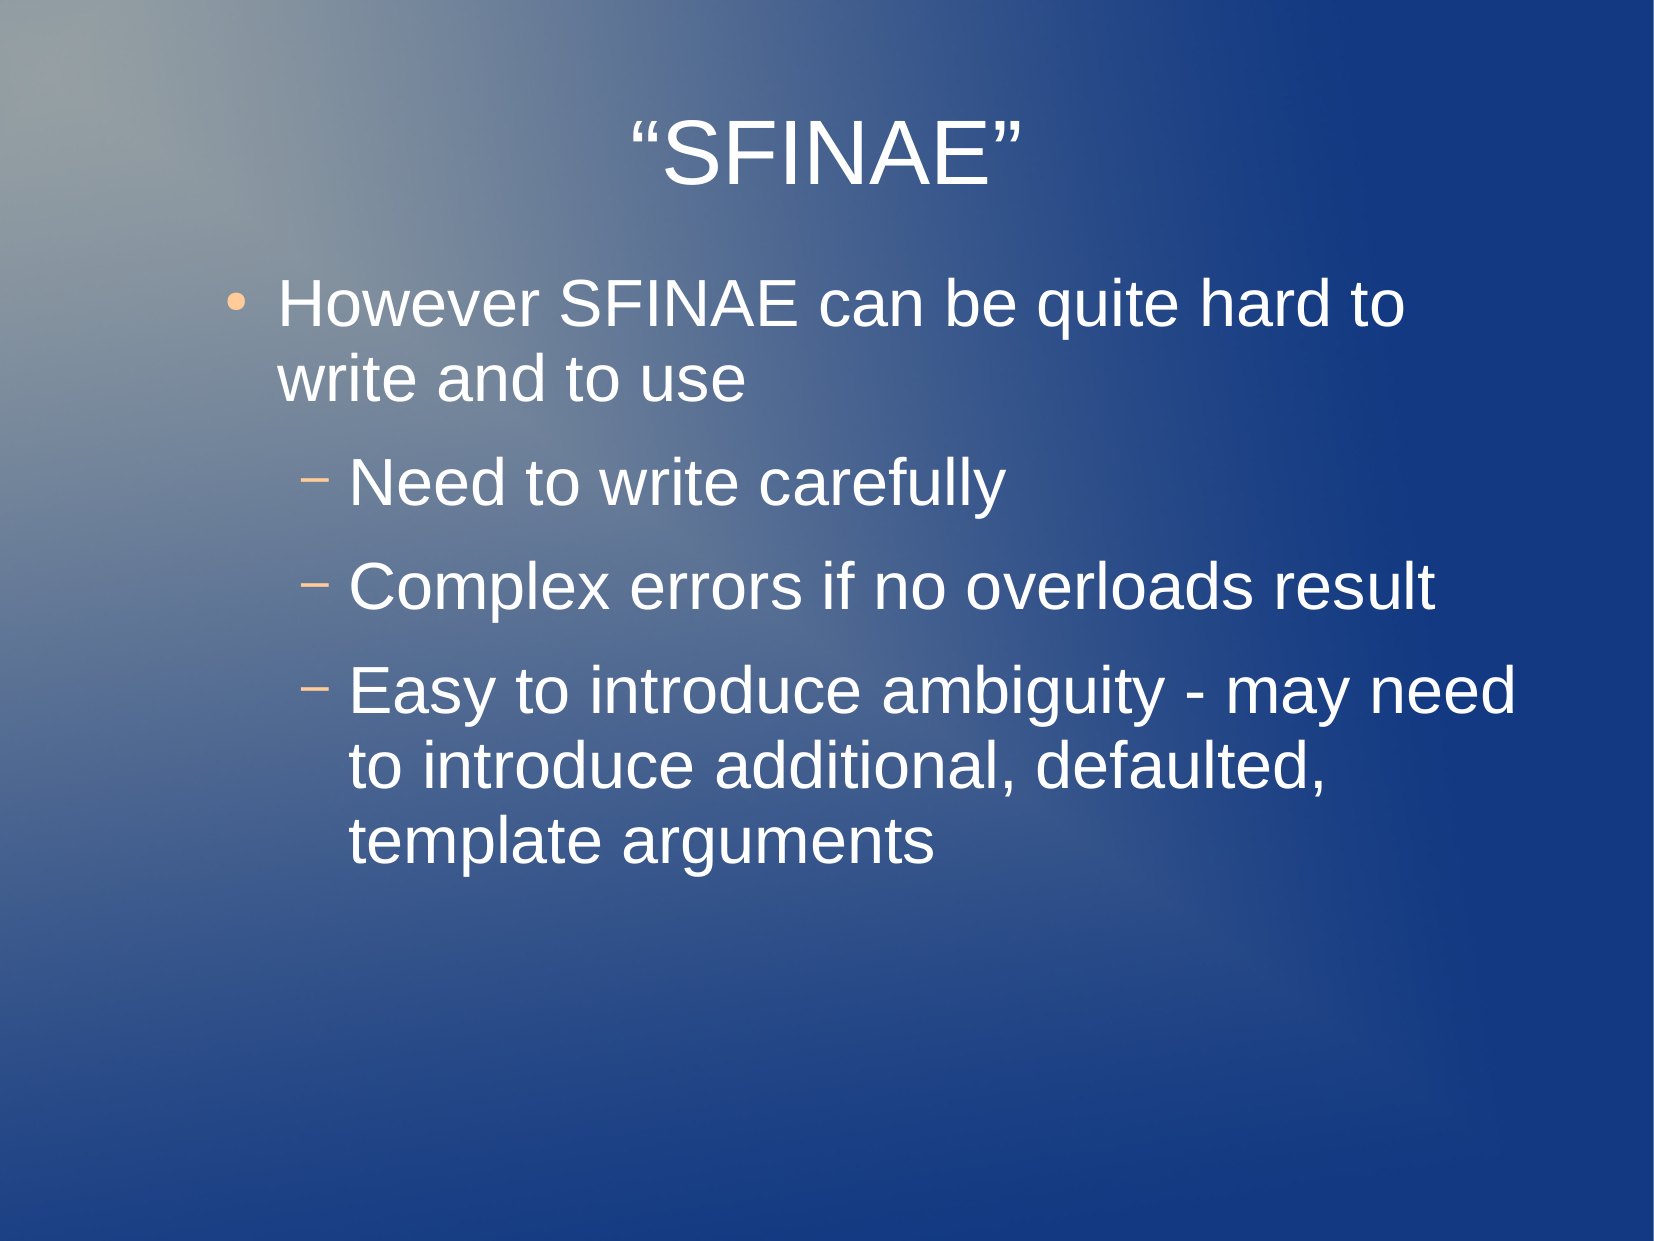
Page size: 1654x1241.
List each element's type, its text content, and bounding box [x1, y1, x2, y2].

picture [0, 0, 1654, 1241]
title “SFINAE” [82, 49, 1571, 257]
text_box However SFINAE can be quite hard to write and to use Need to write carefully Complex errors if no overloads result Easy to introduce ambiguity - may need to introduce additional, defaulted, template arguments [206, 265, 1565, 1211]
